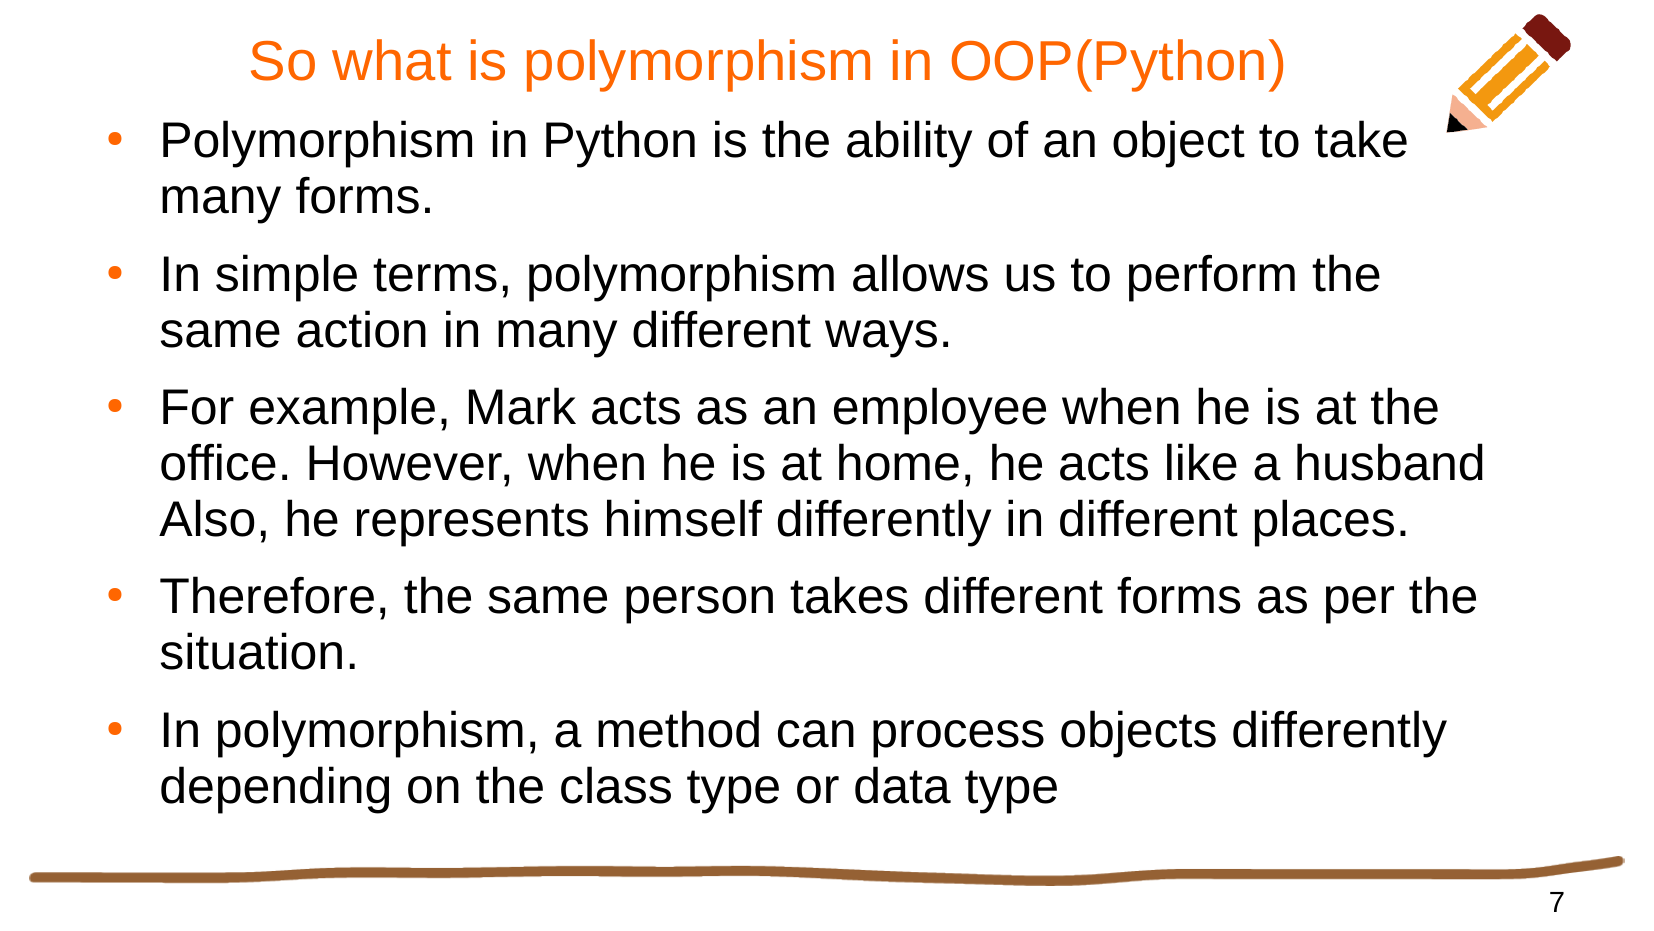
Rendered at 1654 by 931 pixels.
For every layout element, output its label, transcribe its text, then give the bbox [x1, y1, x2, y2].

list Polymorphism in Python is the ability of an object to take many forms. In simple terms, polymorphism allows us to perform the same action in many different ways. For example, Mark acts as an employee when he is at the office. However, when he is at home, he acts like a husband Also, he represents himself differently in different places. Therefore, the same person takes different forms as per the situation. In polymorphism, a method can process objects differently depending on the class type or data type [88, 112, 1501, 836]
picture [29, 856, 1625, 886]
title So what is polymorphism in OOP(Python) [88, 9, 1447, 112]
picture [1447, 14, 1571, 133]
